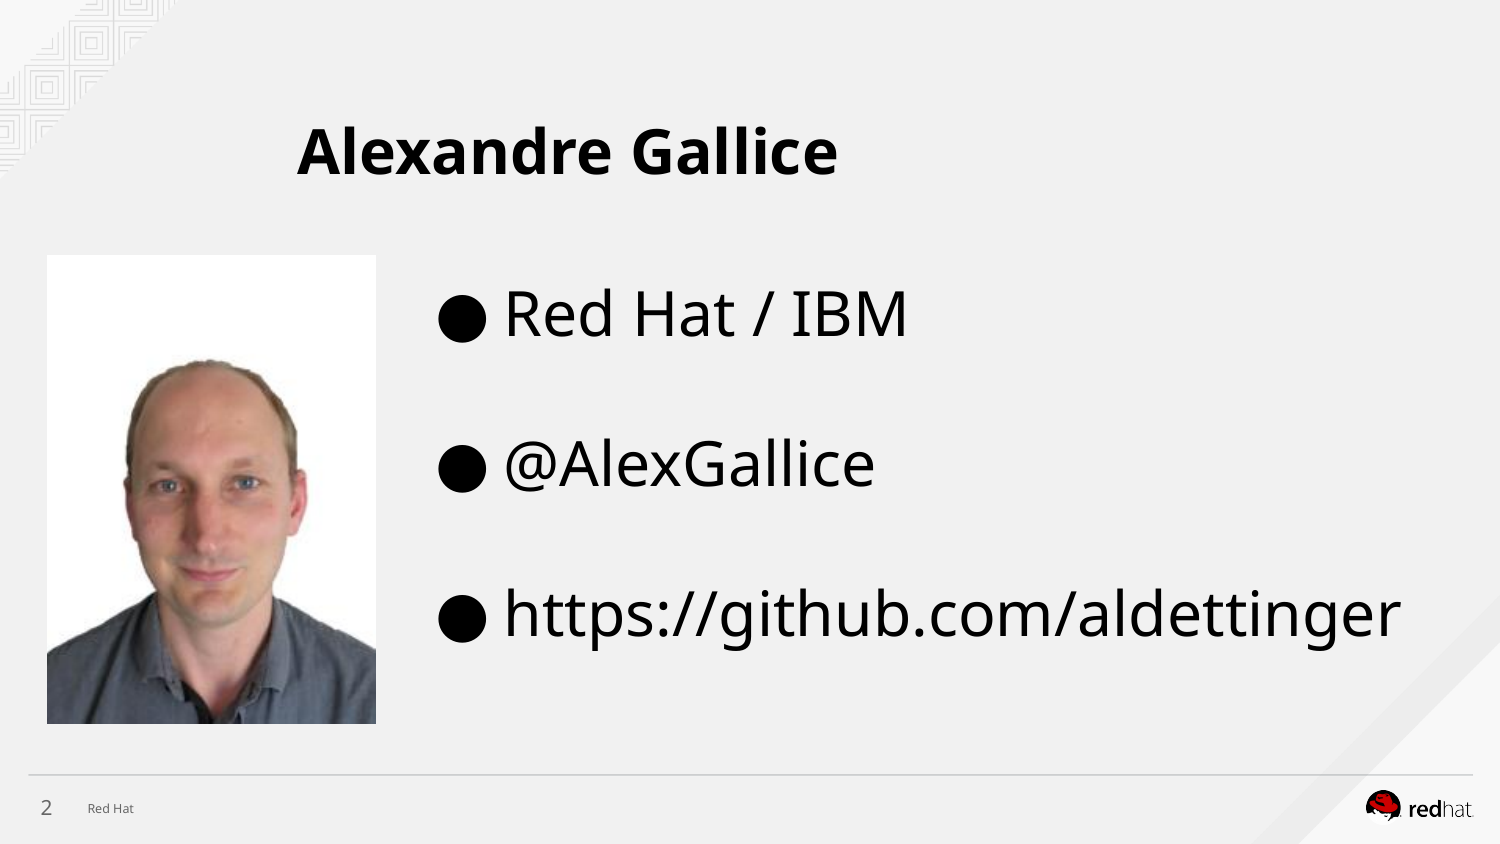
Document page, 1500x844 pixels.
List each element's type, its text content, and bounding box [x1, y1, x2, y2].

text_box Red Hat / IBM @AlexGallice https://github.com/aldettinger [413, 259, 1438, 664]
picture [0, 0, 1500, 844]
slide_number <number> [16, 776, 77, 842]
text_box Alexandre Gallice [282, 96, 1250, 202]
